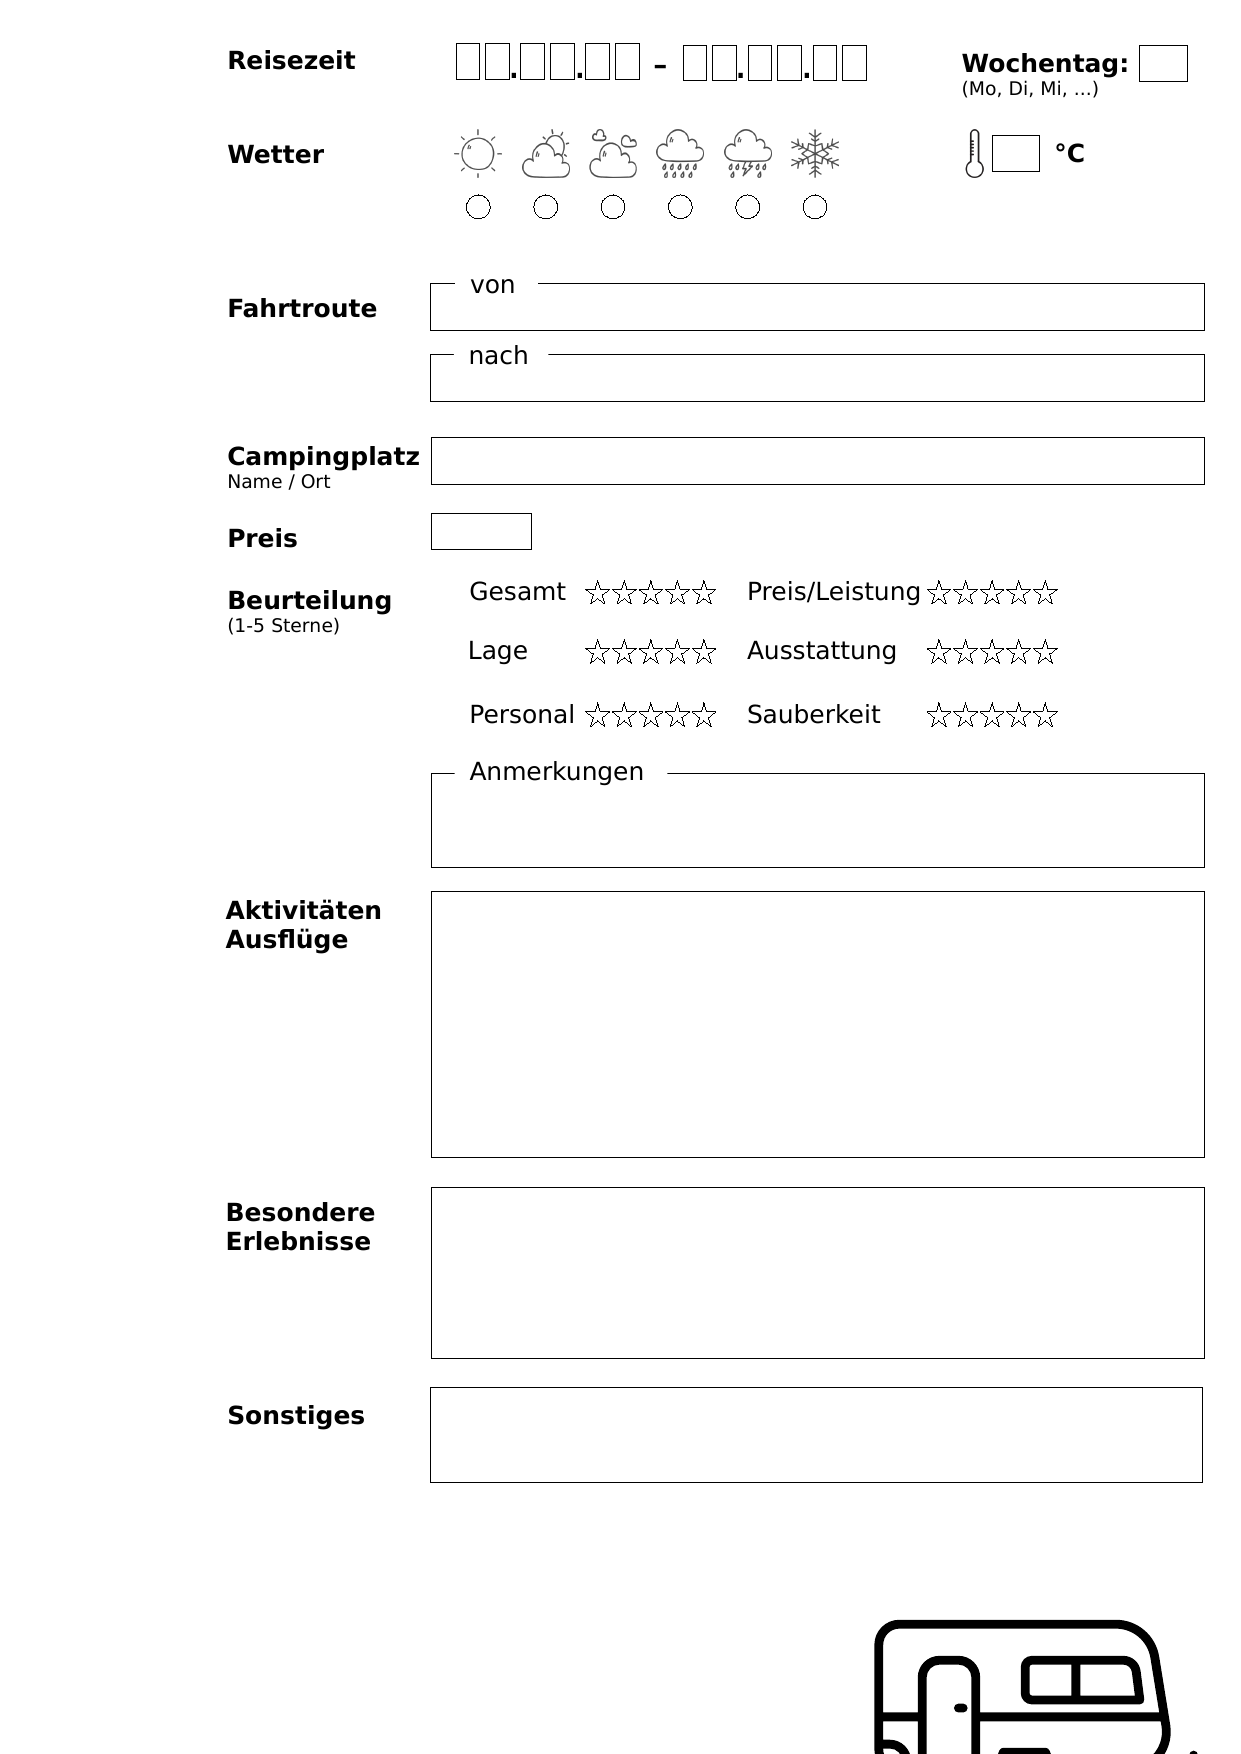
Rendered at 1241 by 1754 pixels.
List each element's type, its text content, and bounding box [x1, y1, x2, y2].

picture [454, 129, 502, 178]
text_box Aktivitäten Ausflüge [210, 888, 402, 963]
text_box Preis [212, 516, 319, 562]
text_box Besondere Erlebnisse [210, 1190, 402, 1264]
text_box Sauberkeit [732, 692, 896, 737]
picture [724, 129, 772, 178]
text_box Ausstattung [732, 629, 913, 674]
text_box Wetter [212, 132, 349, 178]
picture [522, 129, 570, 178]
text_box Wochentag: (Mo, Di, Mi, ...) [946, 41, 1146, 137]
text_box Preis/Leistung [732, 570, 937, 615]
picture [589, 129, 637, 178]
picture [950, 129, 999, 178]
text_box nach [453, 333, 549, 378]
picture [874, 1544, 1208, 1754]
text_box . . - . . [492, 32, 965, 96]
text_box Gesamt [454, 570, 582, 615]
picture [791, 129, 839, 178]
text_box von [455, 262, 538, 308]
picture [656, 129, 704, 178]
text_box °C [1039, 131, 1111, 176]
text_box Lage [453, 629, 544, 674]
text_box Reisezeit [212, 39, 378, 89]
text_box Sonstiges [212, 1393, 386, 1438]
text_box Anmerkungen [454, 750, 668, 795]
text_box Beurteilung (1-5 Sterne) [212, 578, 426, 653]
text_box Personal [454, 692, 591, 737]
text_box Fahrtroute [212, 286, 402, 360]
text_box Campingplatz Name / Ort [212, 434, 438, 530]
